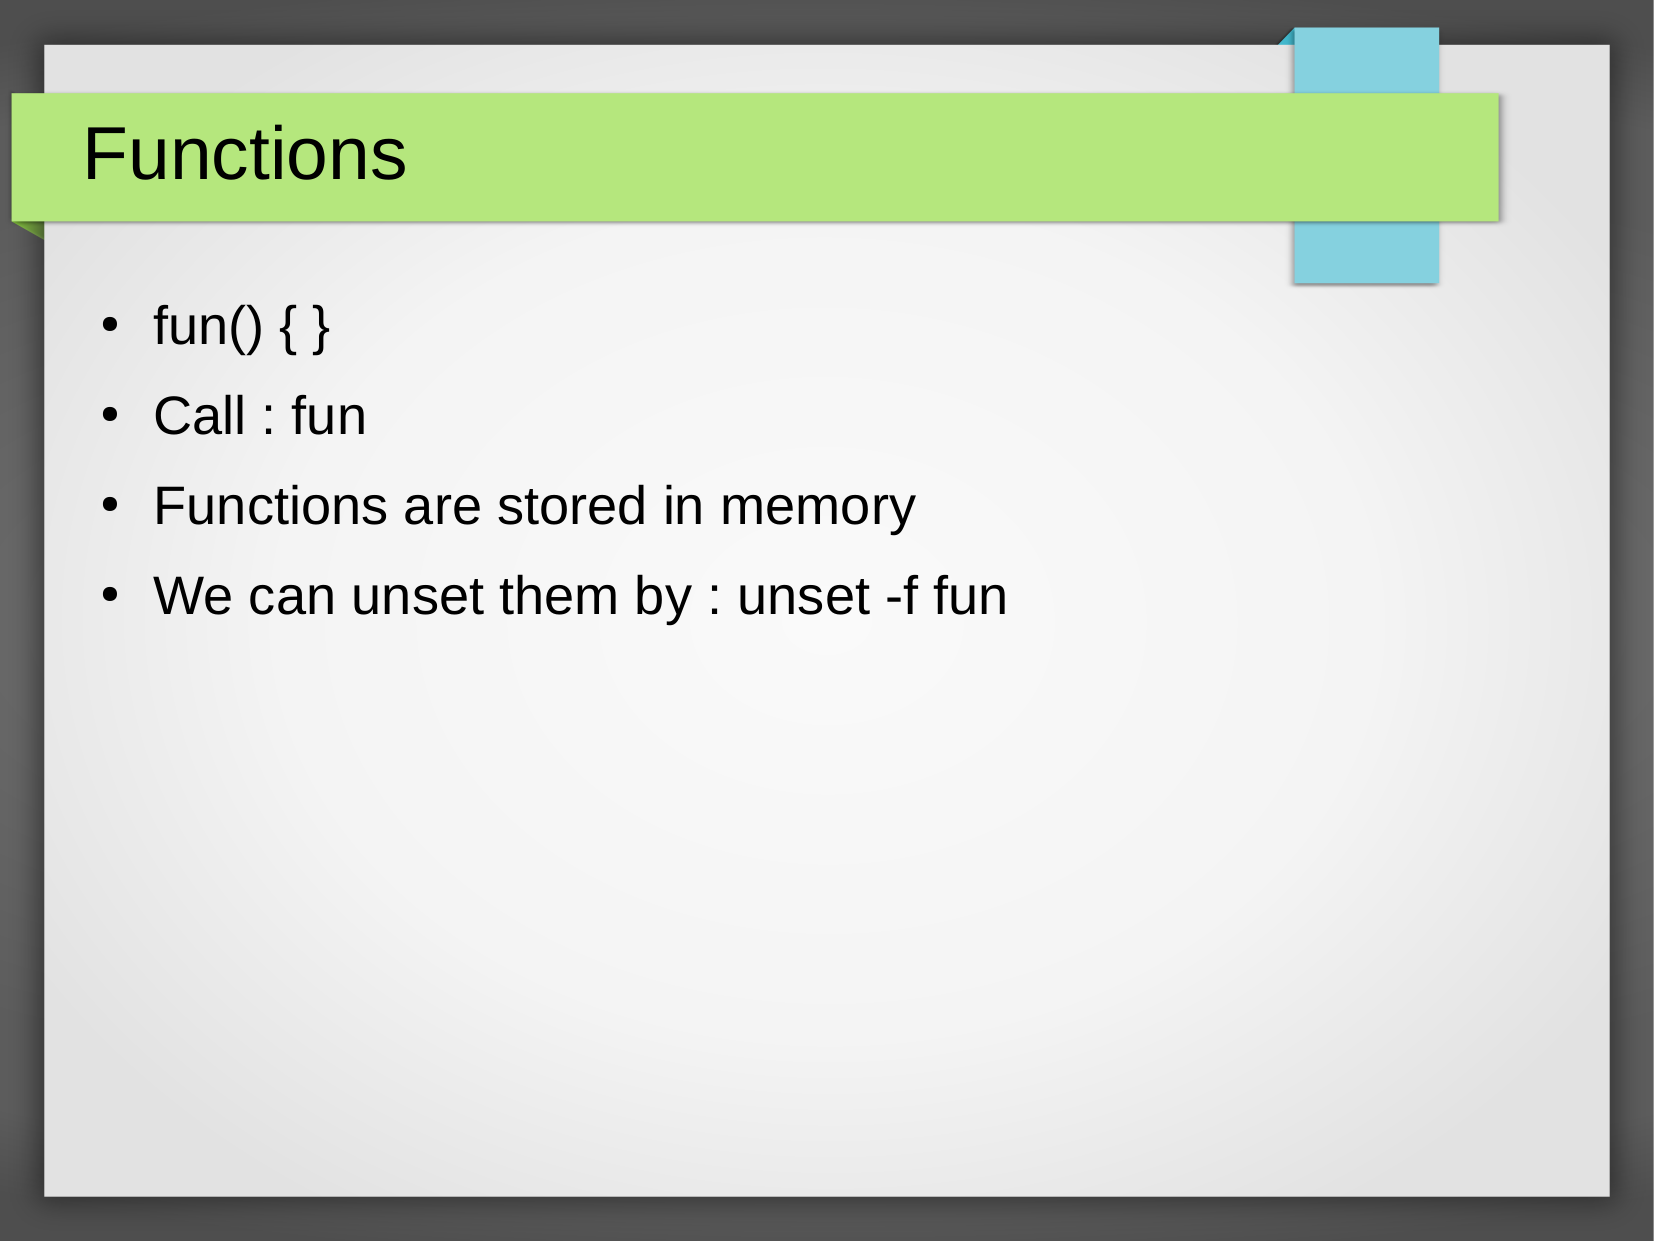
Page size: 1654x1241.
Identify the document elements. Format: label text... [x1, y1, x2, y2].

list fun() { } Call : fun Functions are stored in memory We can unset them by : unset -f fun [82, 295, 1571, 1015]
picture [0, 0, 1654, 1241]
title Functions [82, 94, 1264, 213]
